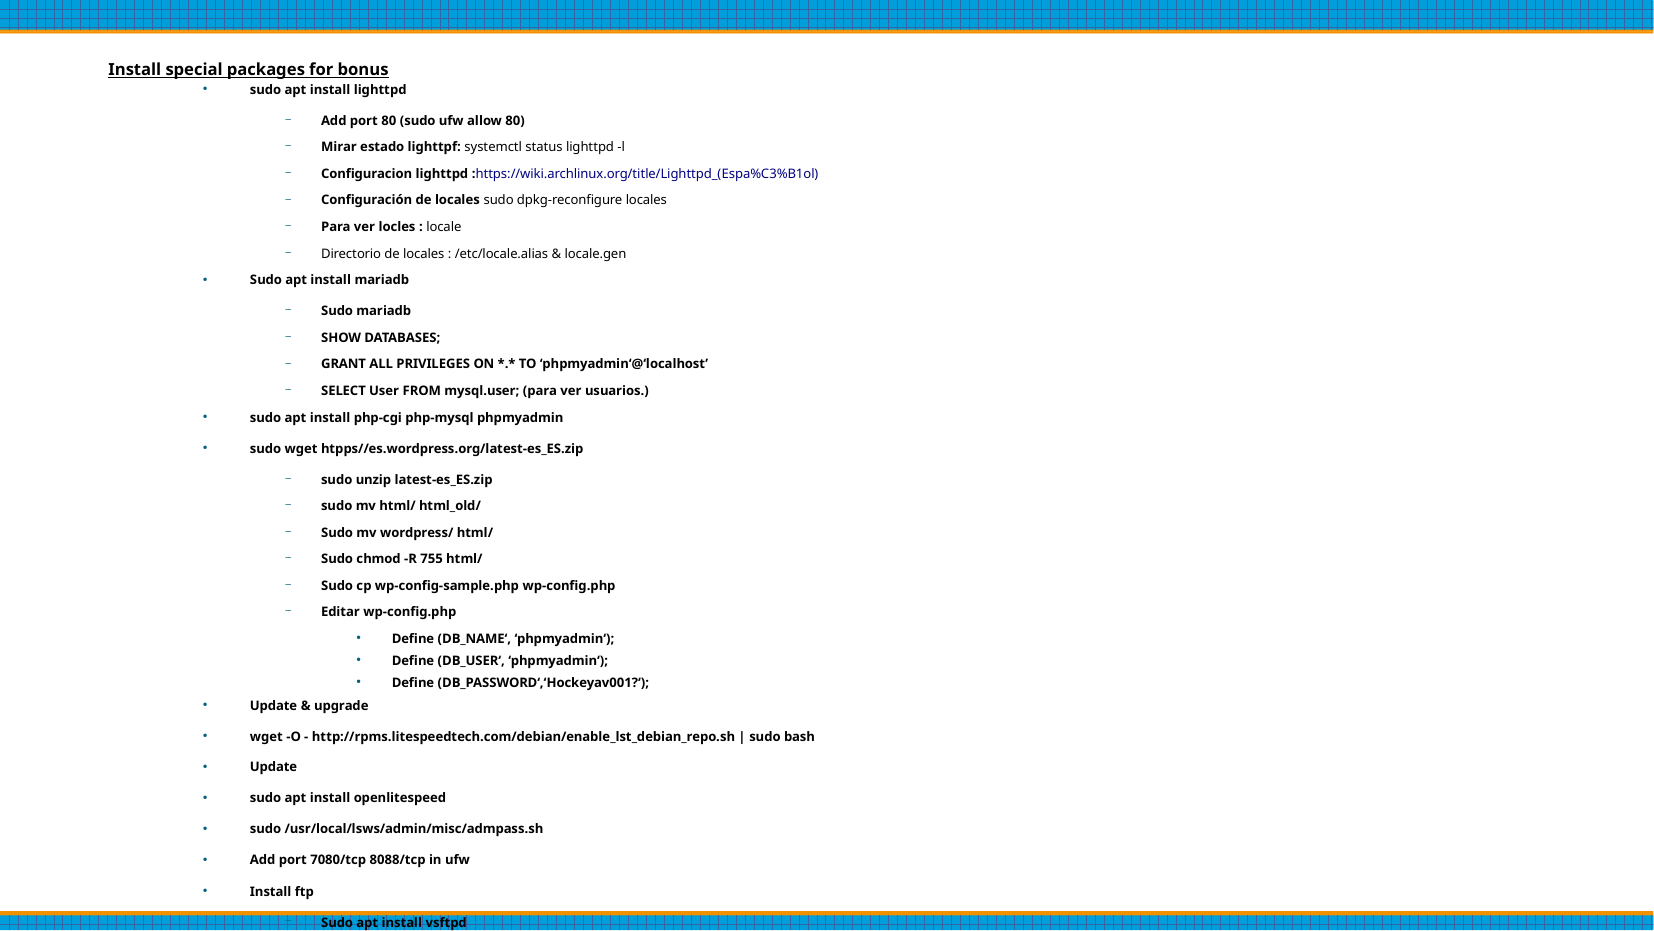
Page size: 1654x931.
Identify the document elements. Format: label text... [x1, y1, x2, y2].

list Install special packages for bonus sudo apt install lighttpd Add port 80 (sudo ufw allow 80) Mirar estado lighttpf: systemctl status lighttpd -l Configuracion lighttpd :https://wiki.archlinux.org/title/Lighttpd_(Espa%C3%B1ol) Configuración de locales sudo dpkg-reconfigure locales Para ver locles : locale Directorio de locales : /etc/locale.alias & locale.gen Sudo apt install mariadb Sudo mariadb SHOW DATABASES; GRANT ALL PRIVILEGES ON *.* TO ‘phpmyadmin‘@‘localhost’ SELECT User FROM mysql.user; (para ver usuarios.) sudo apt install php-cgi php-mysql phpmyadmin sudo wget htpps//es.wordpress.org/latest-es_ES.zip sudo unzip latest-es_ES.zip sudo mv html/ html_old/ Sudo mv wordpress/ html/ Sudo chmod -R 755 html/ Sudo cp wp-config-sample.php wp-config.php Editar wp-config.php Define (DB_NAME‘, ‘phpmyadmin‘); Define (DB_USER‘, ‘phpmyadmin‘); Define (DB_PASSWORD‘,‘Hockeyav001?‘); Update & upgrade wget -O - http://rpms.litespeedtech.com/debian/enable_lst_debian_repo.sh | sudo bash Update sudo apt install openlitespeed sudo /usr/local/lsws/admin/misc/admpass.sh Add port 7080/tcp 8088/tcp in ufw Install ftp Sudo apt install vsftpd Sudo systemctl start vsftpd Sudo systemctl enable vsftpd [37, 57, 1013, 601]
